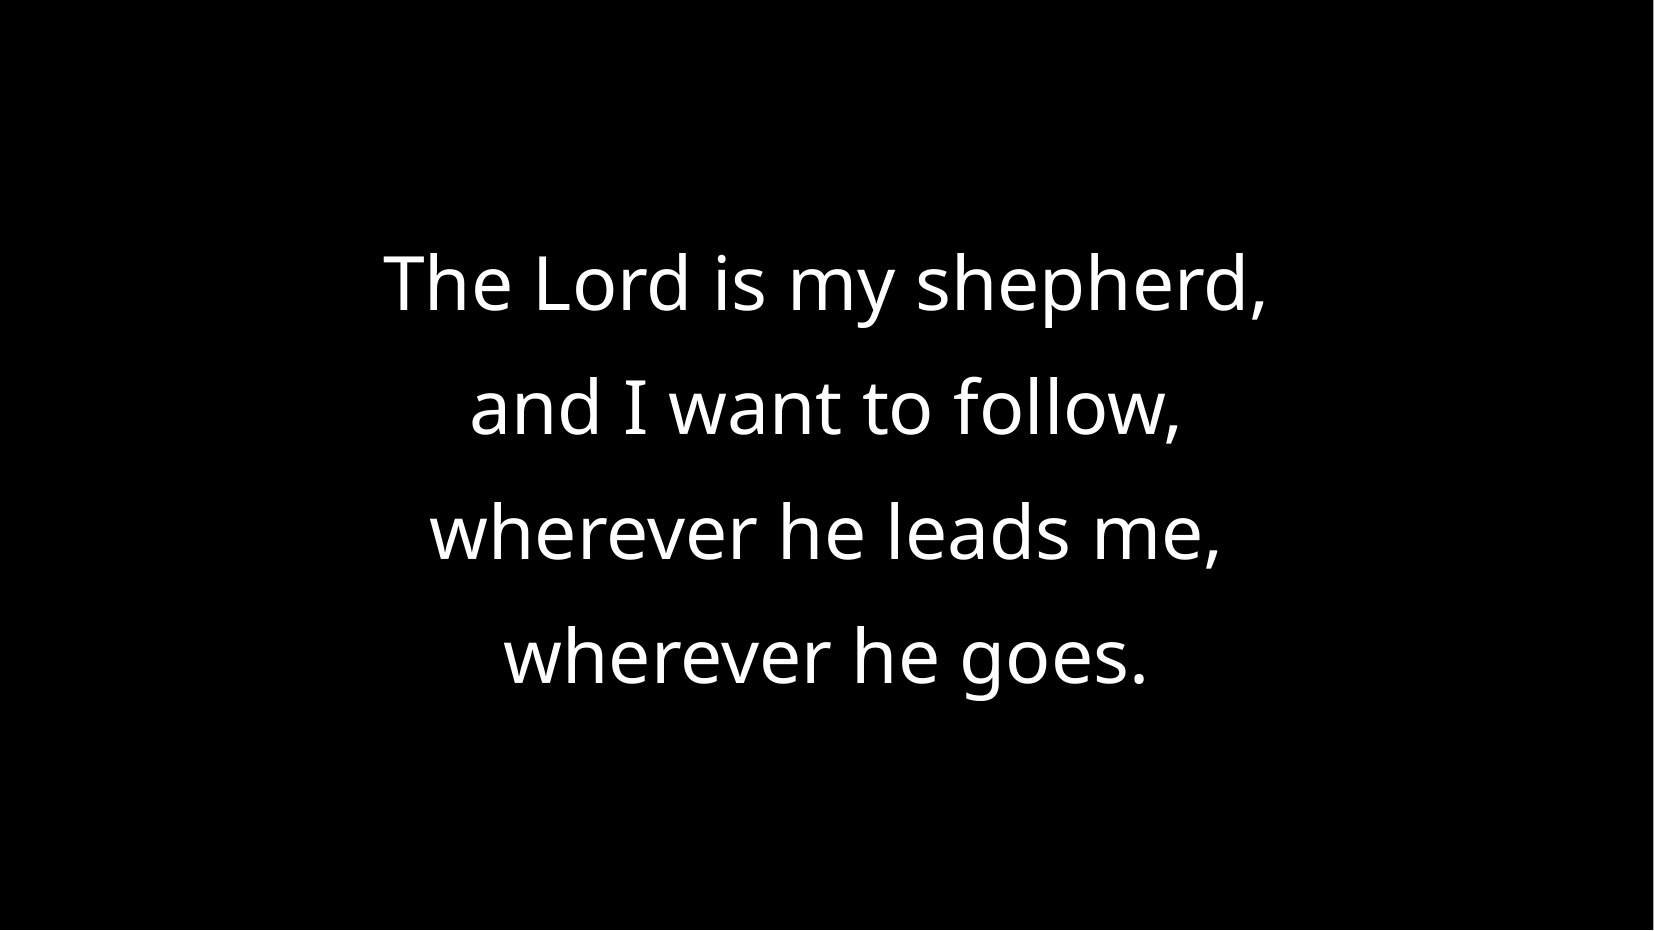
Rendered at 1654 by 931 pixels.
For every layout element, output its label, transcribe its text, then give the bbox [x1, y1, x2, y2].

list The Lord is my shepherd, and I want to follow, wherever he leads me, wherever he goes. [0, 230, 1654, 770]
